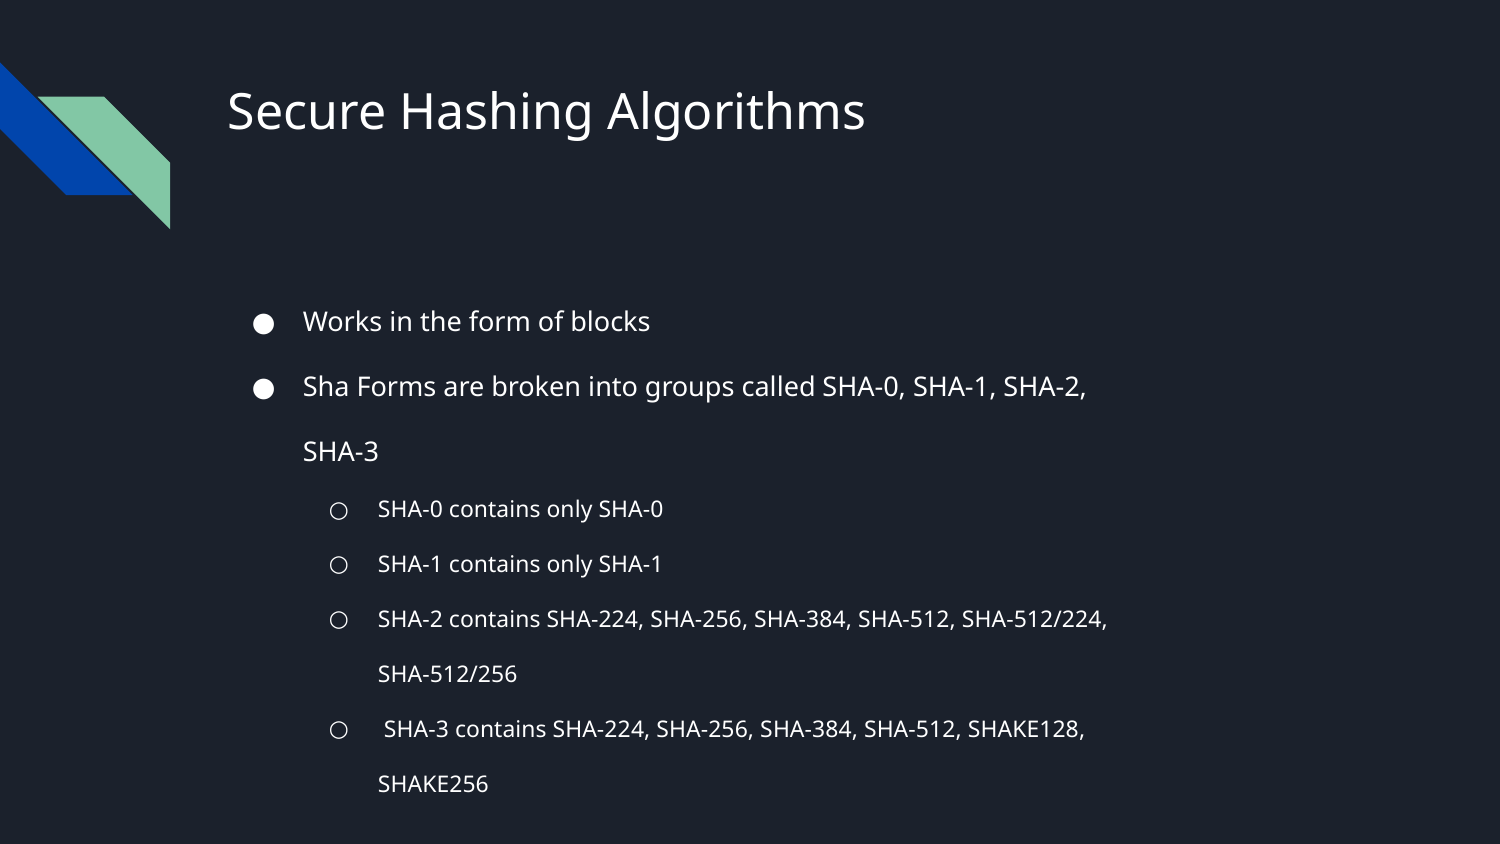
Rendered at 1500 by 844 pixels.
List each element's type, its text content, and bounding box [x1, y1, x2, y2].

title Secure Hashing Algorithms [212, 64, 1368, 215]
list Works in the form of blocks Sha Forms are broken into groups called SHA-0, SHA-1, SHA-2, SHA-3 SHA-0 contains only SHA-0 SHA-1 contains only SHA-1 SHA-2 contains SHA-224, SHA-256, SHA-384, SHA-512, SHA-512/224, SHA-512/256 SHA-3 contains SHA-224, SHA-256, SHA-384, SHA-512, SHAKE128, SHAKE256 [212, 257, 1168, 735]
